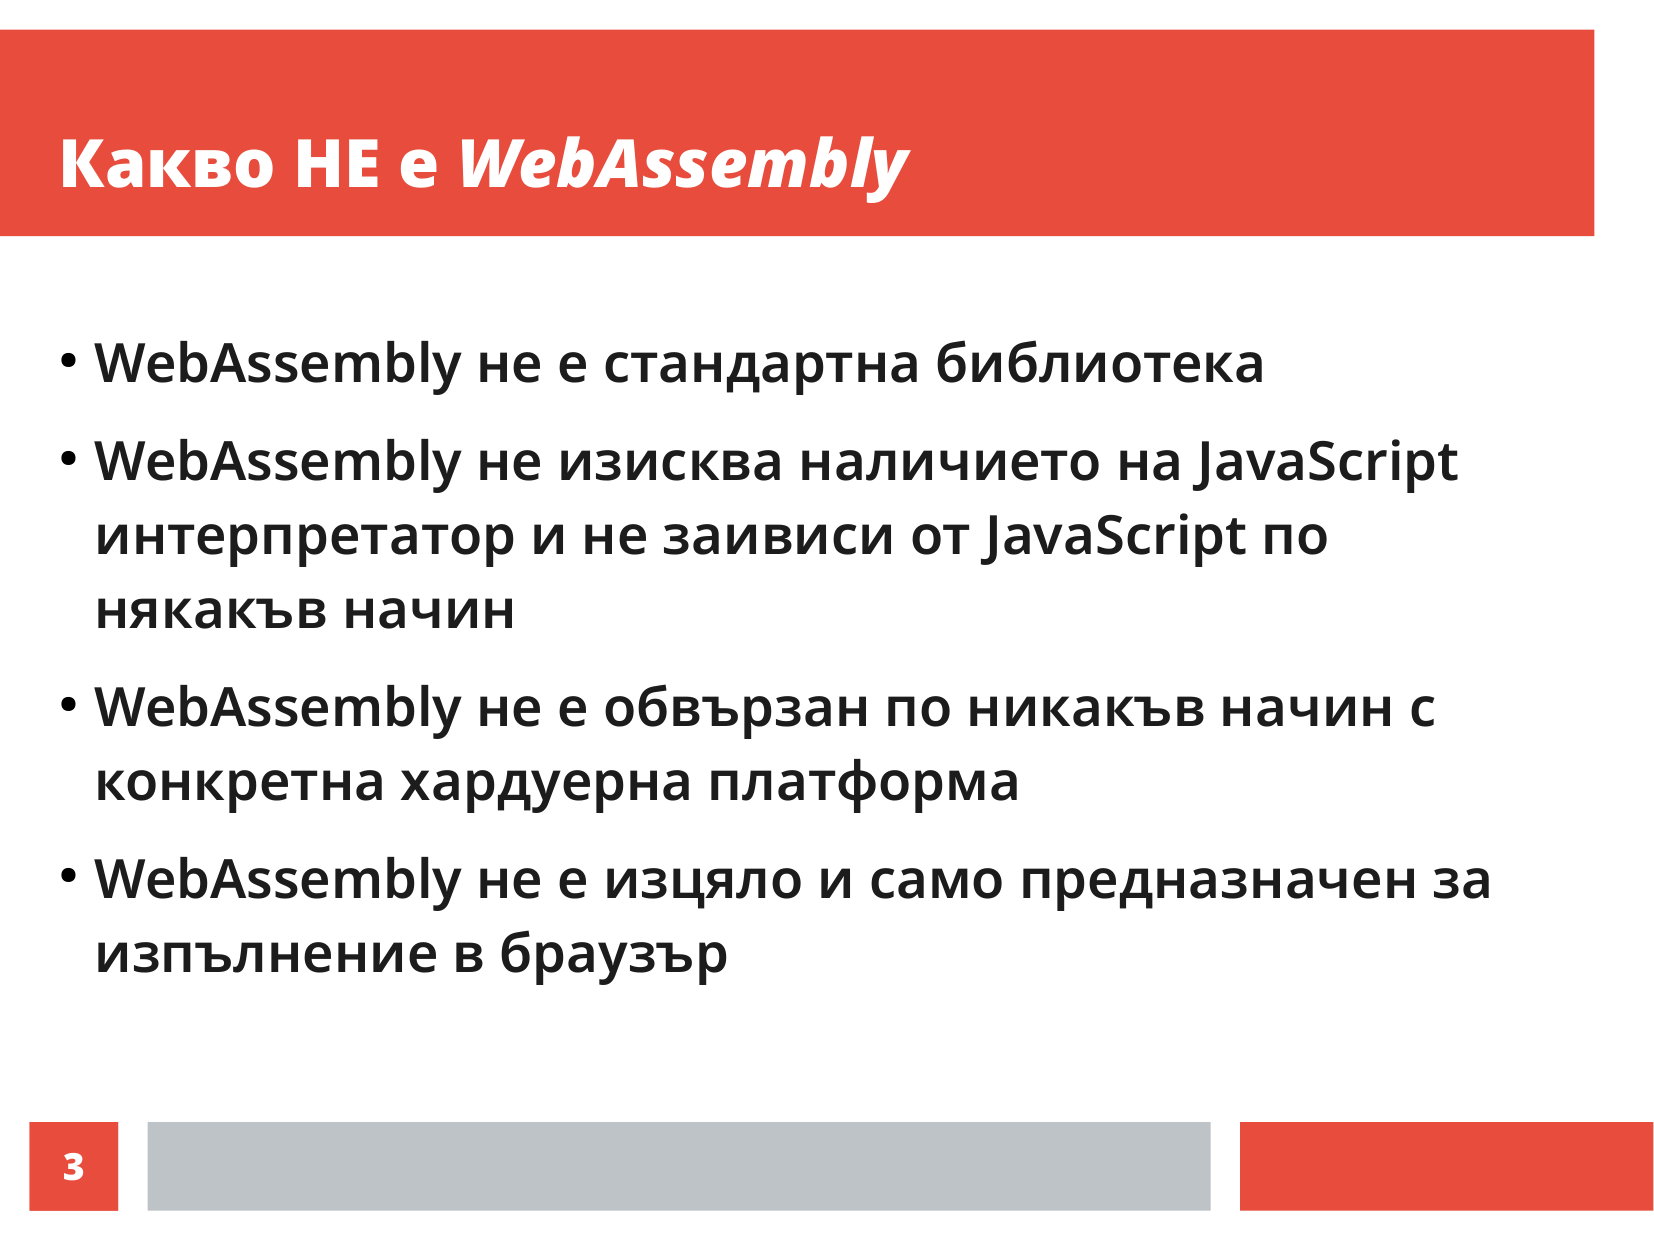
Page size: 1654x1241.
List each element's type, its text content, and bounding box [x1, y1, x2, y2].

list WebAssembly не е стандартна библиотека WebAssembly не изисква наличието на JavaScript интерпретатор и не заивиси от JavaScript по някакъв начин WebAssembly не е обвързан по никакъв начин с конкретна хардуерна платформа WebAssembly не е изцяло и само предназначен за изпълнение в браузър [59, 324, 1565, 1093]
title Какво НЕ е WebAssembly [59, 59, 1595, 207]
